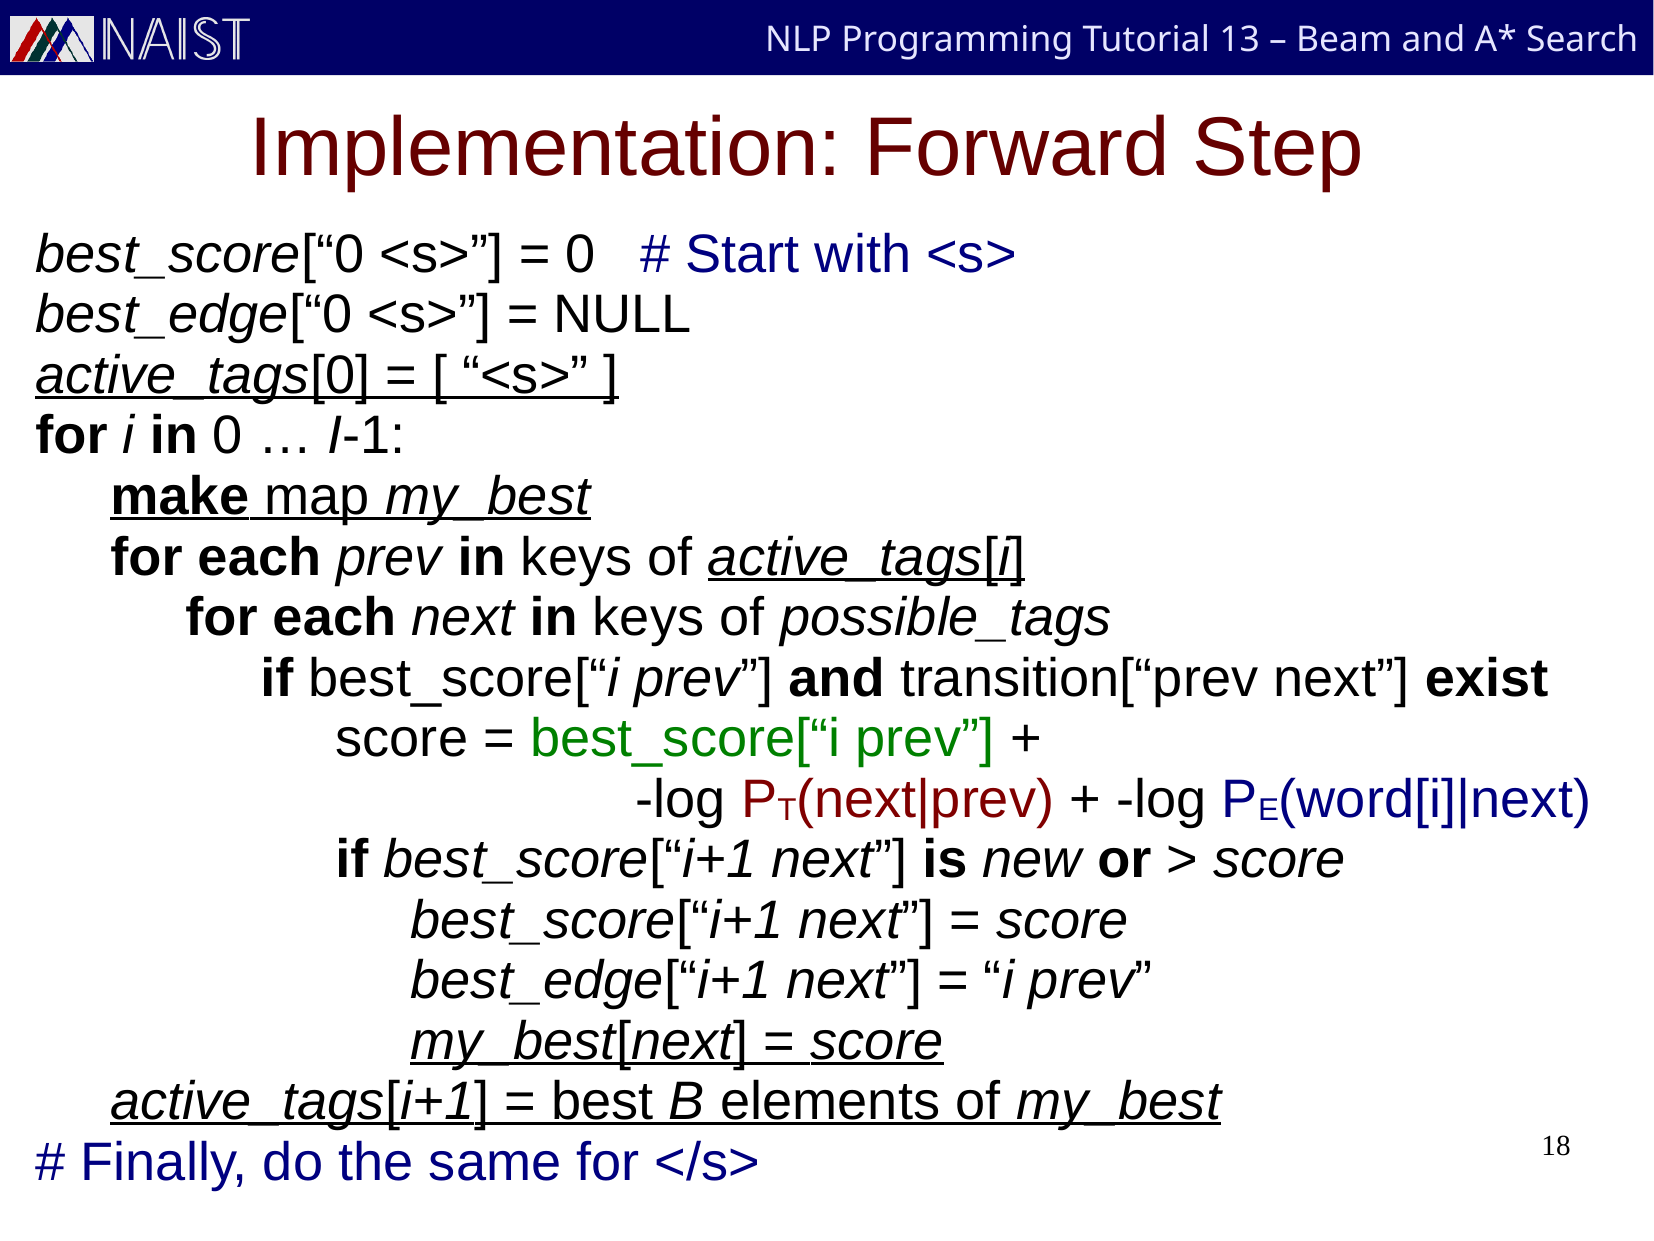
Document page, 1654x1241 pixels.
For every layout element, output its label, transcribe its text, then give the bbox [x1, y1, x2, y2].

picture [10, 16, 94, 62]
picture [102, 17, 251, 51]
title Implementation: Forward Step [75, 51, 1564, 223]
list best_score[“0 <s>”] = 0 # Start with <s> best_edge[“0 <s>”] = NULL active_tags[0] = [ “<s>” ] for i in 0 … I-1: make map my_best for each prev in keys of active_tags[i] for each next in keys of possible_tags if best_score[“i prev”] and transition[“prev next”] exist score = best_score[“i prev”] + -log PT(next|prev) + -log PE(word[i]|next) if best_score[“i+1 next”] is new or > score best_score[“i+1 next”] = score best_edge[“i+1 next”] = “i prev” my_best[next] = score active_tags[i+1] = best B elements of my_best # Finally, do the same for </s> [0, 223, 1613, 1241]
